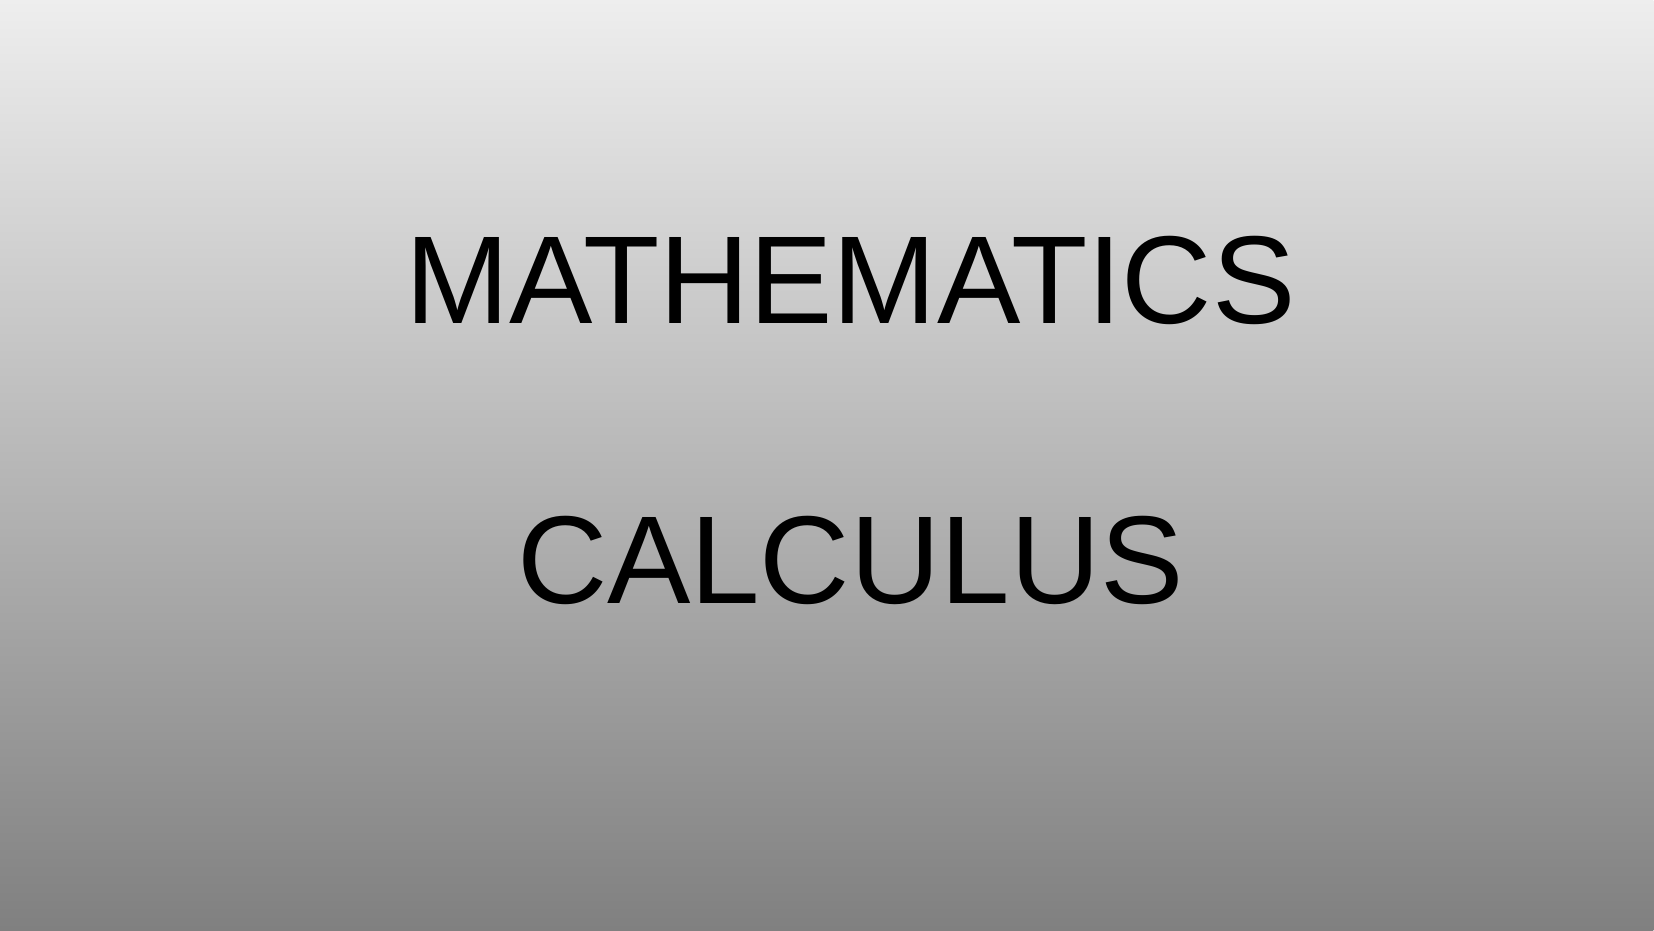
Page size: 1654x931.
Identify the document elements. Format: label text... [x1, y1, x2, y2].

title MATHEMATICS CALCULUS [106, 210, 1595, 630]
